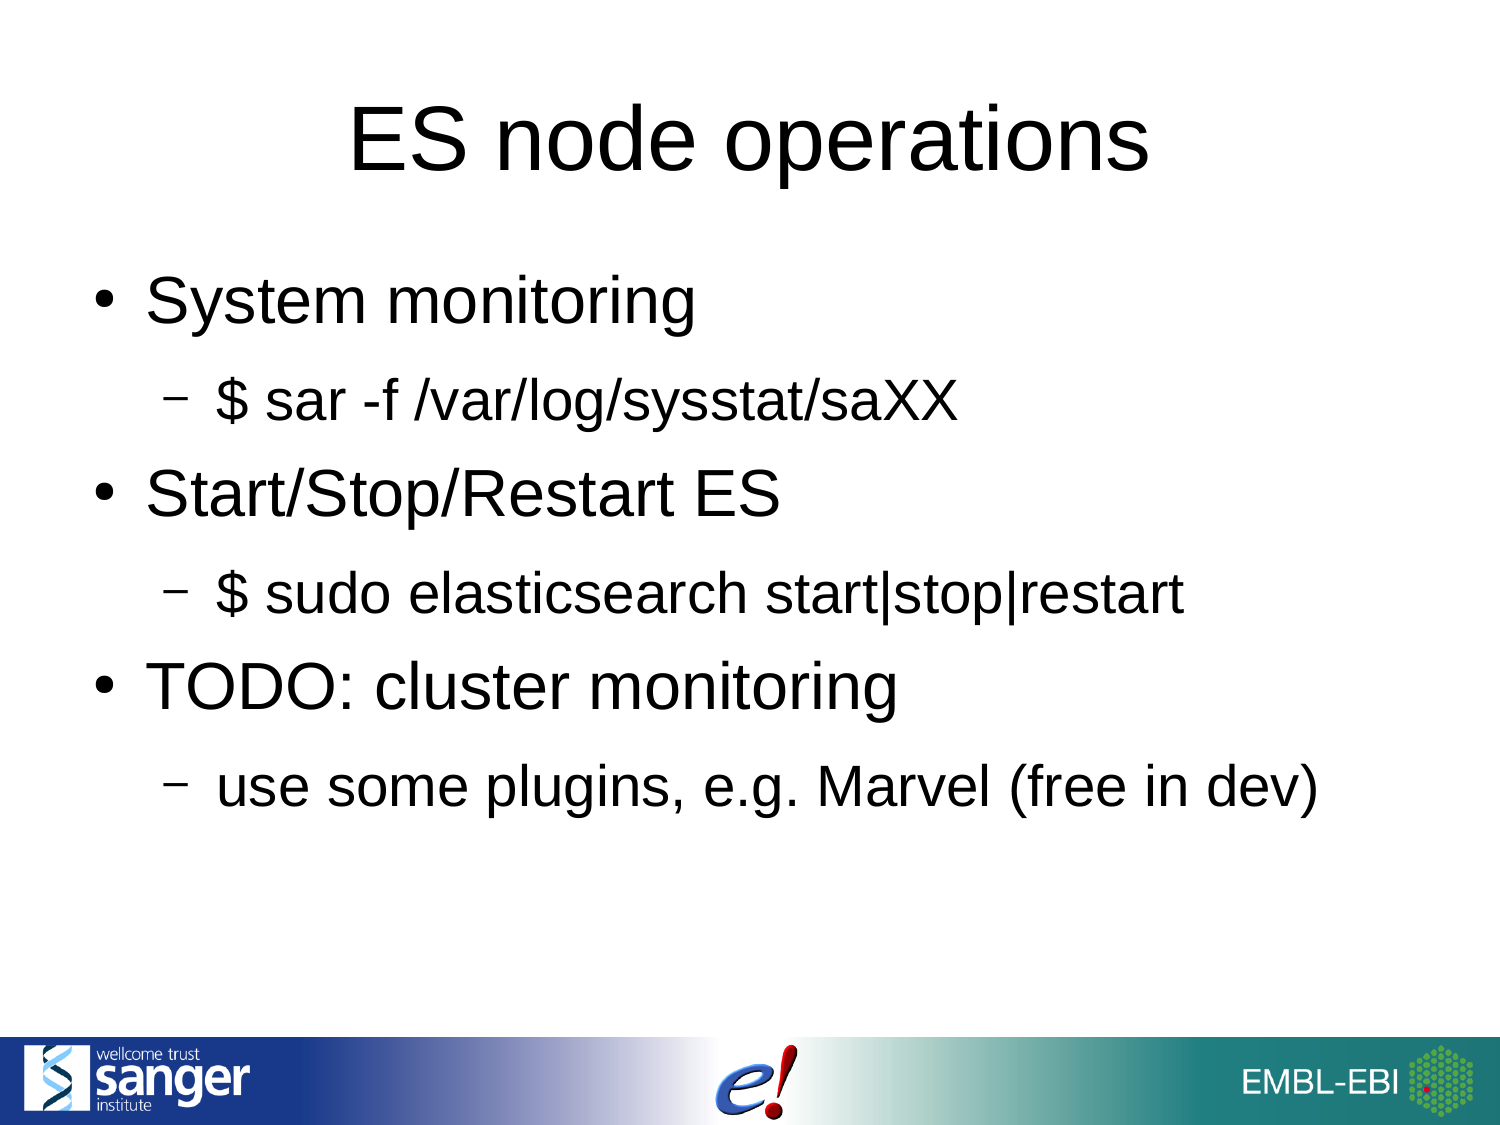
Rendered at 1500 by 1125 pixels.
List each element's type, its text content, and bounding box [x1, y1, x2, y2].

title ES node operations [75, 44, 1425, 233]
picture [0, 1037, 1500, 1125]
list System monitoring $ sar -f /var/log/sysstat/saXX Start/Stop/Restart ES $ sudo elasticsearch start|stop|restart TODO: cluster monitoring use some plugins, e.g. Marvel (free in dev) [75, 263, 1395, 916]
